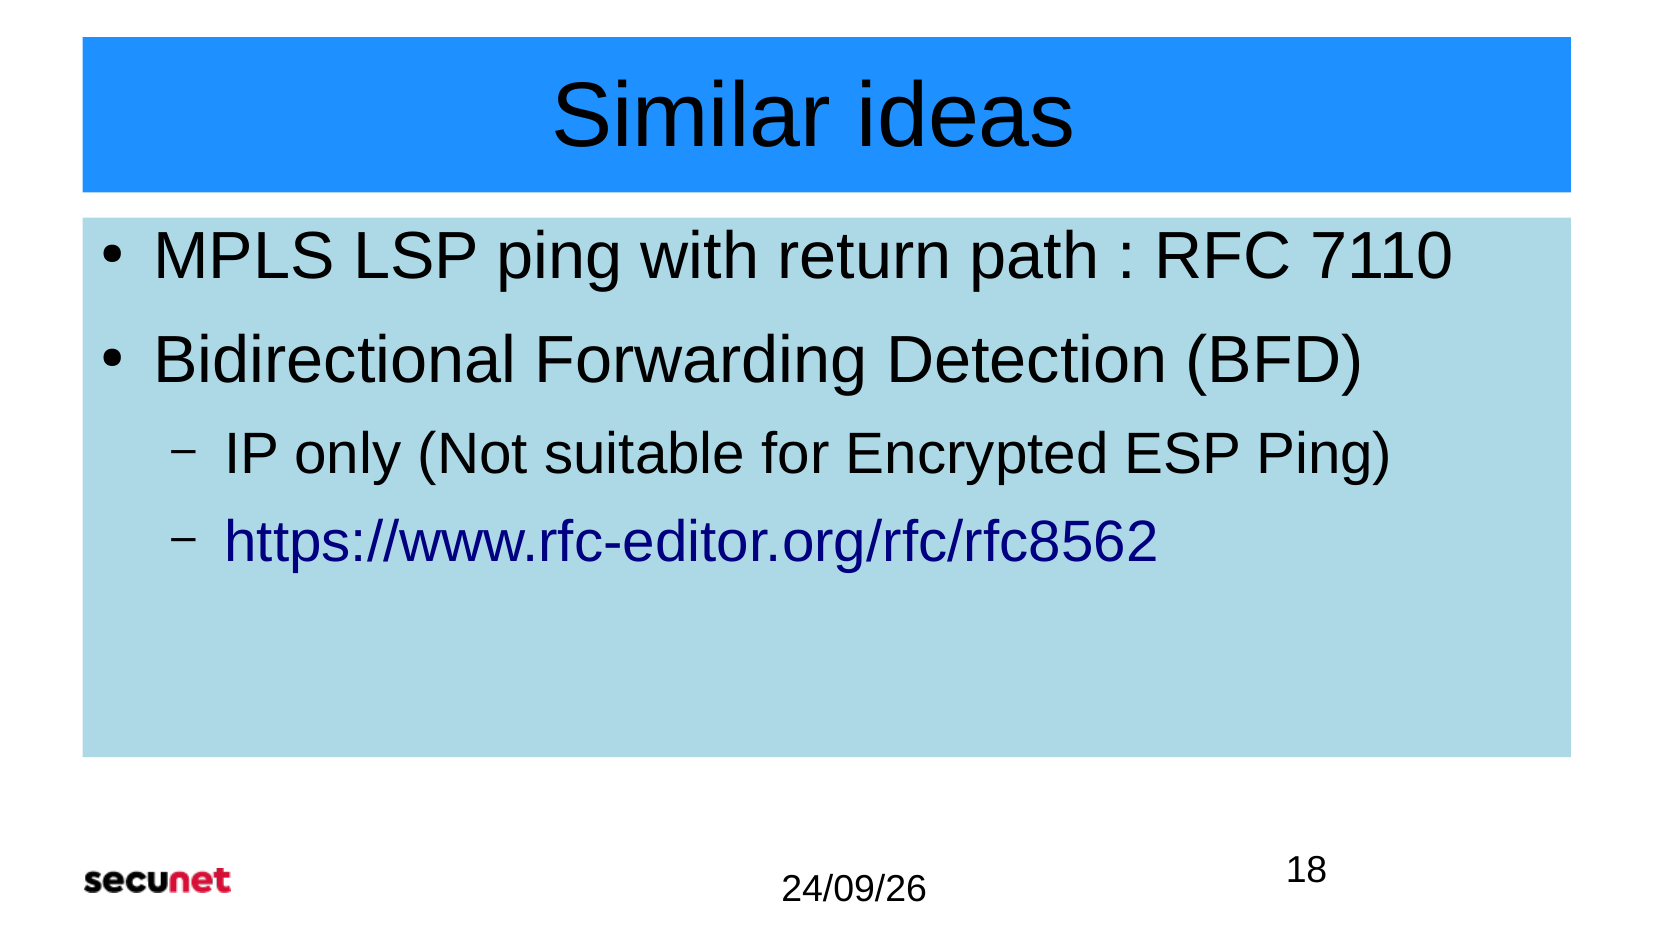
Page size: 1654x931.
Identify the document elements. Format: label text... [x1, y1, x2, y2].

picture [84, 868, 231, 893]
list MPLS LSP ping with return path : RFC 7110 Bidirectional Forwarding Detection (BFD) IP only (Not suitable for Encrypted ESP Ping) https://www.rfc-editor.org/rfc/rfc8562 [82, 217, 1571, 758]
title Similar ideas [82, 37, 1571, 193]
